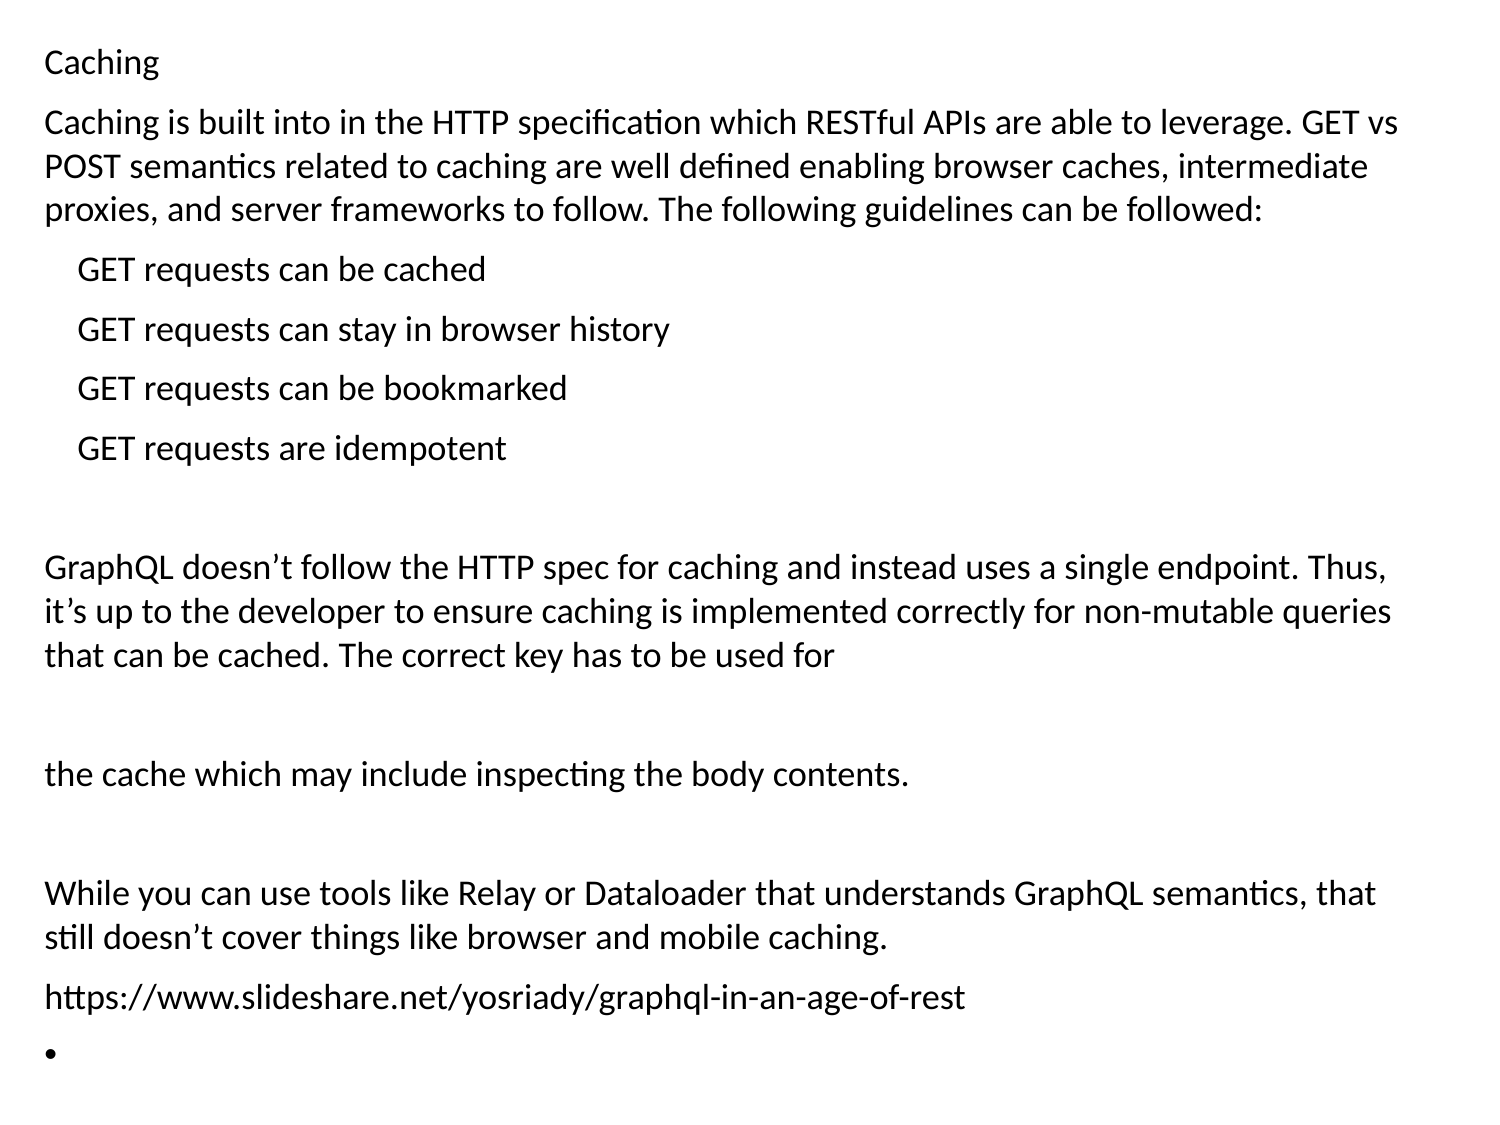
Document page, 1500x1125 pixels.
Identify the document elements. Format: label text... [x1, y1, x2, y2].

list Caching Caching is built into in the HTTP specification which RESTful APIs are able to leverage. GET vs POST semantics related to caching are well defined enabling browser caches, intermediate proxies, and server frameworks to follow. The following guidelines can be followed: GET requests can be cached GET requests can stay in browser history GET requests can be bookmarked GET requests are idempotent GraphQL doesn’t follow the HTTP spec for caching and instead uses a single endpoint. Thus, it’s up to the developer to ensure caching is implemented correctly for non-mutable queries that can be cached. The correct key has to be used for the cache which may include inspecting the body contents. While you can use tools like Relay or Dataloader that understands GraphQL semantics, that still doesn’t cover things like browser and mobile caching. https://www.slideshare.net/yosriady/graphql-in-an-age-of-rest [29, 30, 1426, 1071]
